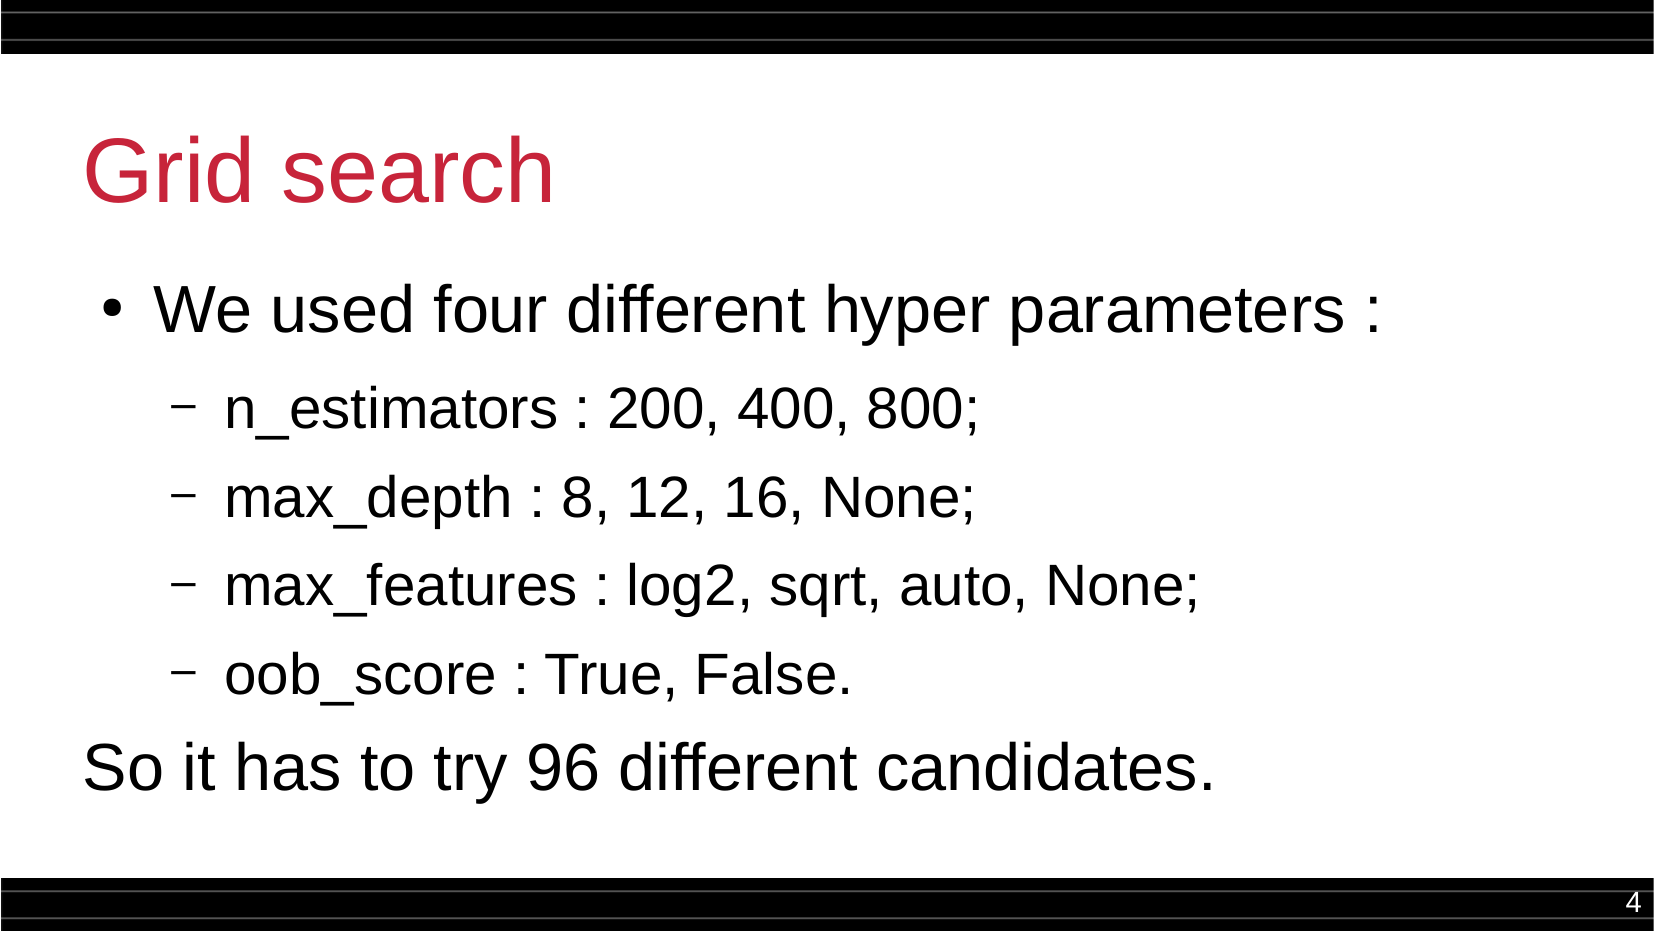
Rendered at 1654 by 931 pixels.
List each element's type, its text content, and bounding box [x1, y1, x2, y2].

title Grid search [82, 92, 1571, 249]
list We used four different hyper parameters : n_estimators : 200, 400, 800; max_depth : 8, 12, 16, None; max_features : log2, sqrt, auto, None; oob_score : True, False. So it has to try 96 different candidates. [82, 271, 1571, 851]
picture [1, 0, 1654, 54]
picture [1, 878, 1654, 931]
